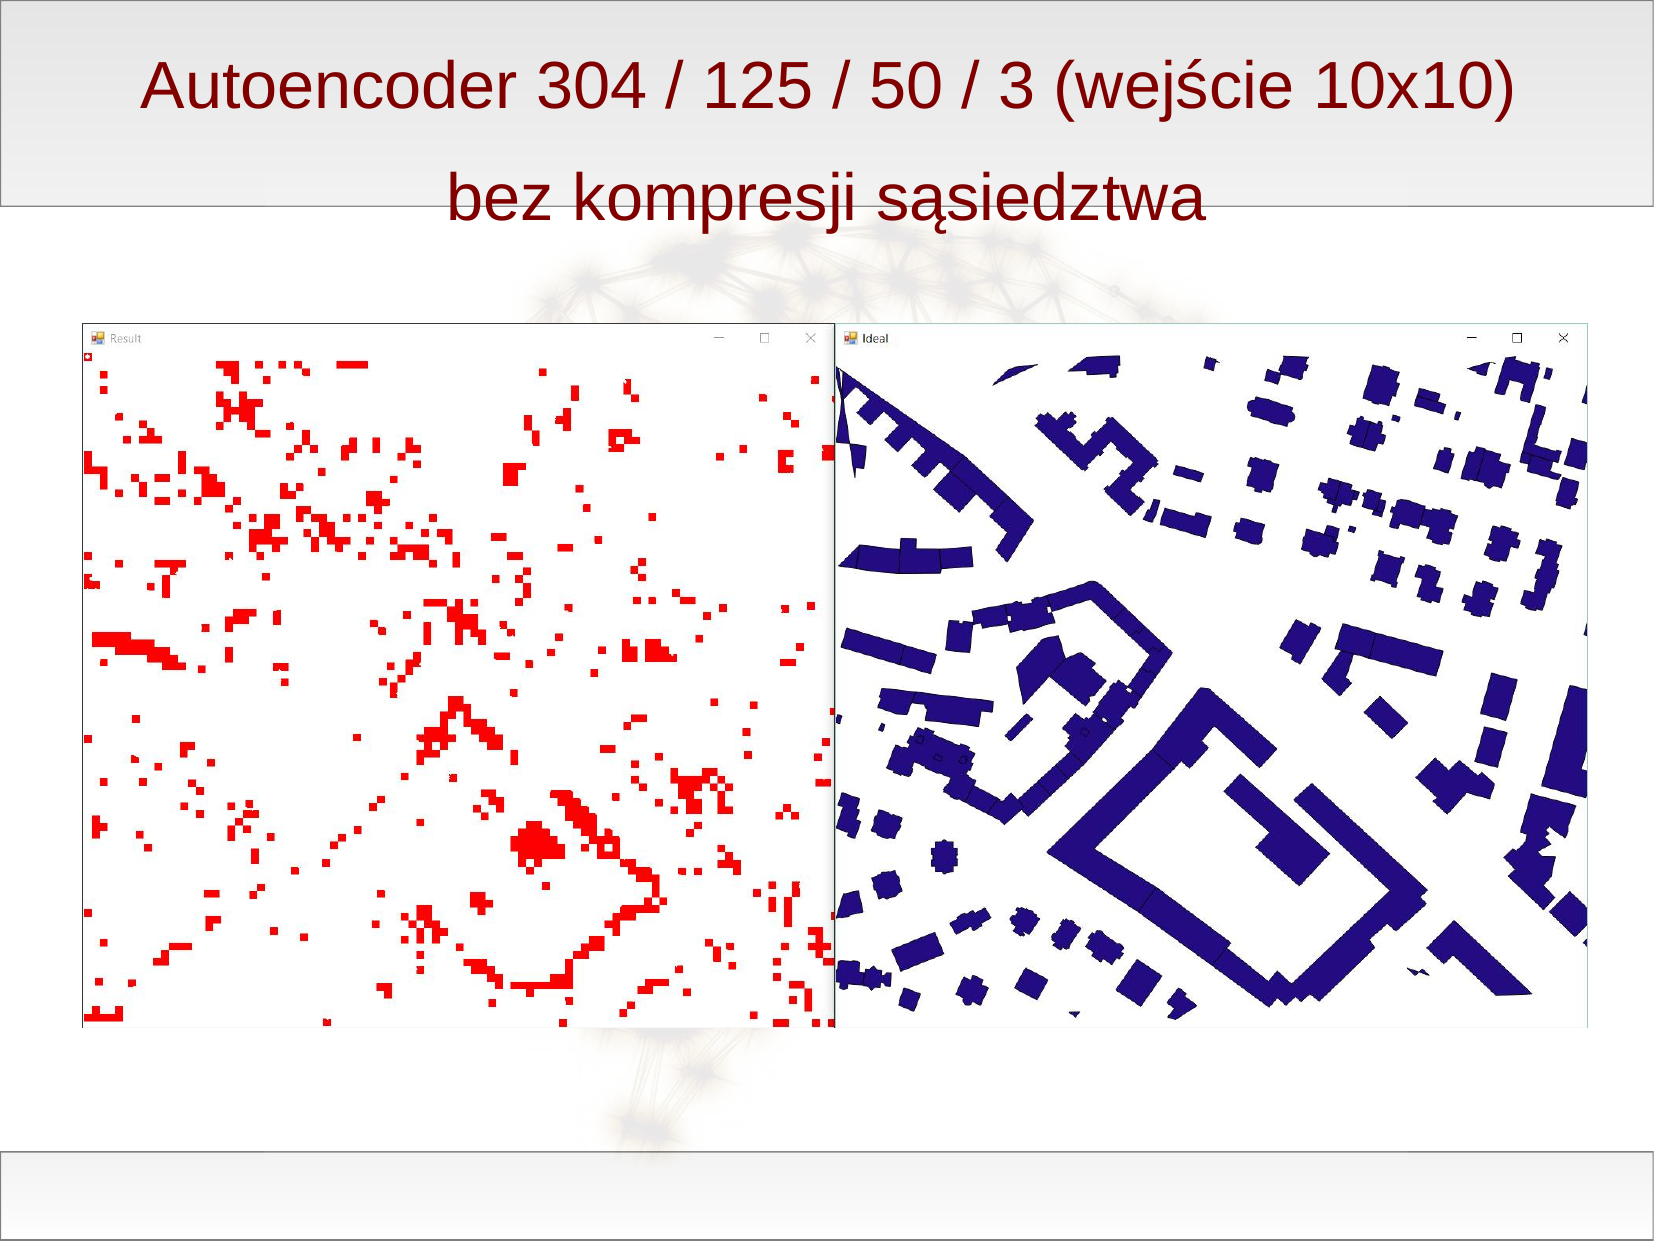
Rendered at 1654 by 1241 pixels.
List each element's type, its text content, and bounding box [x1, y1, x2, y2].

picture [82, 217, 1589, 1181]
title Autoencoder 304 / 125 / 50 / 3 (wejście 10x10) bez kompresji sąsiedztwa [59, 29, 1595, 217]
